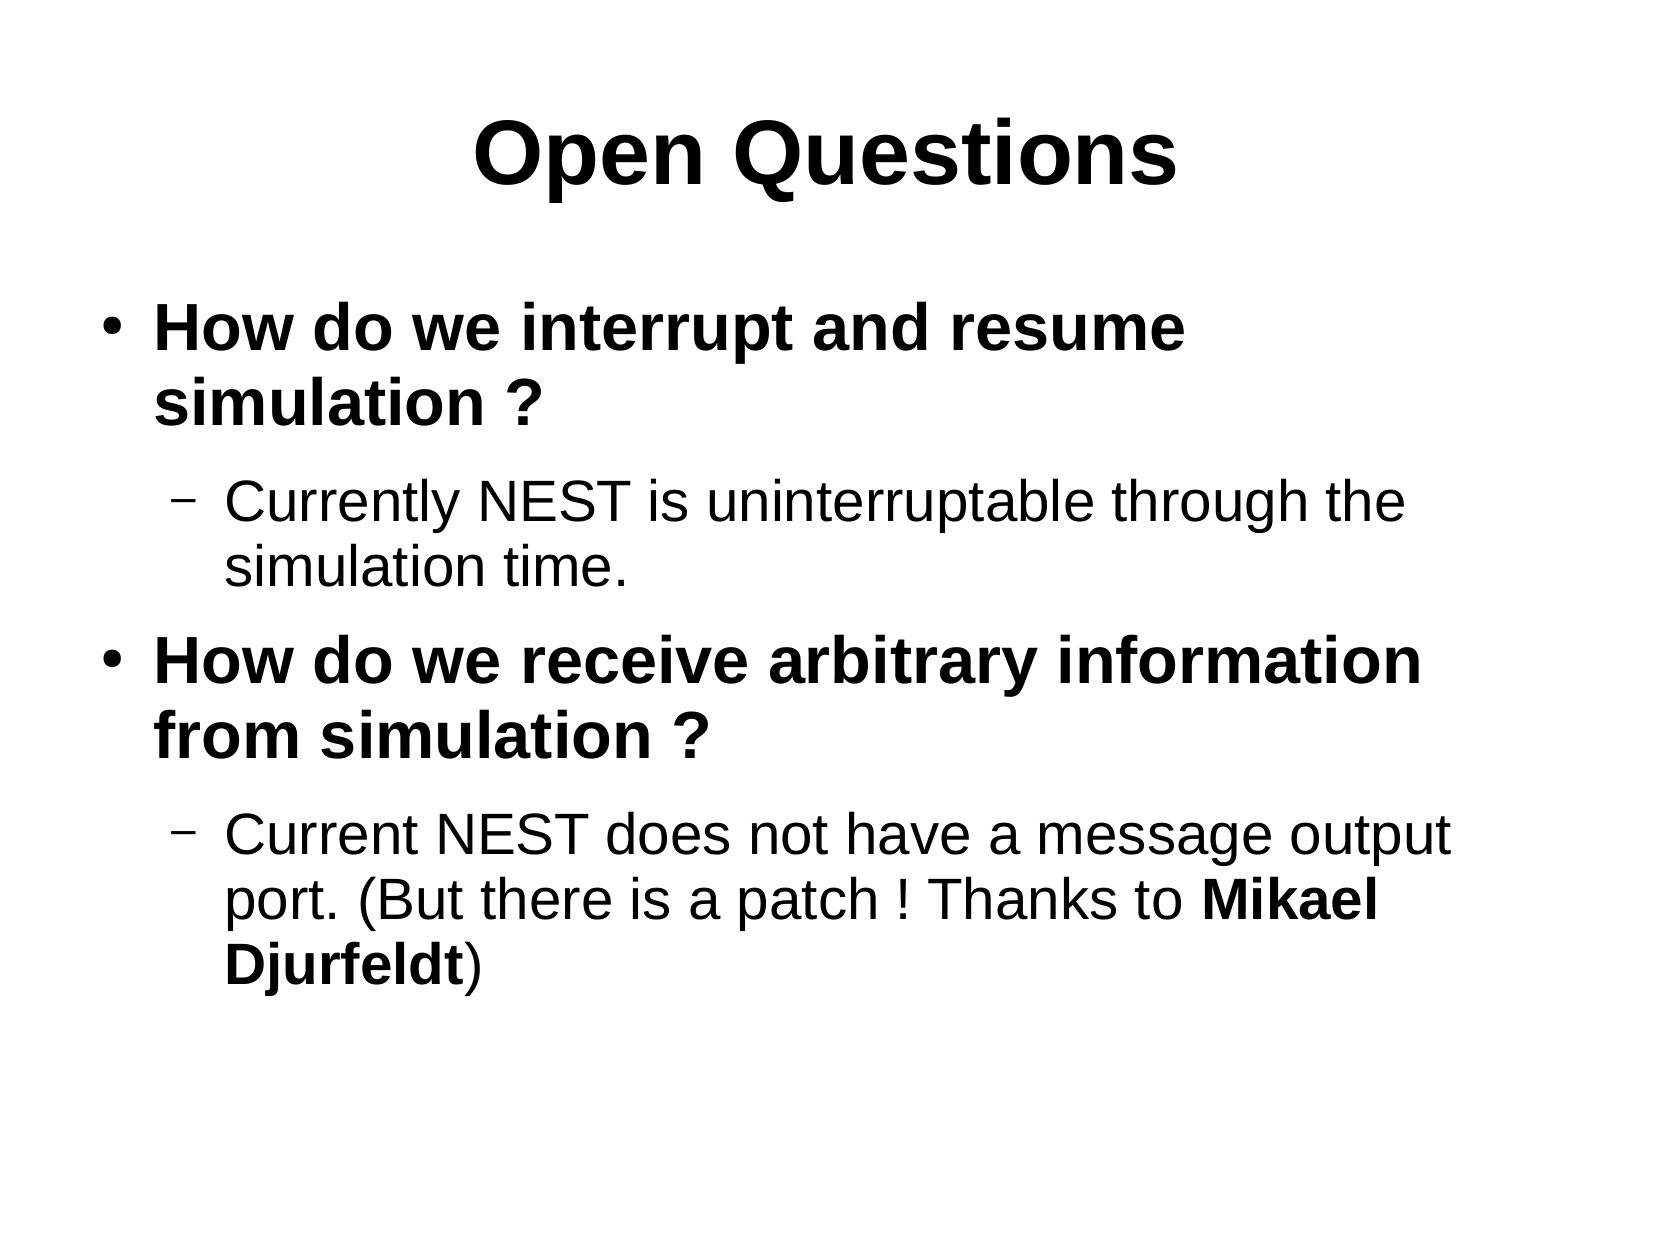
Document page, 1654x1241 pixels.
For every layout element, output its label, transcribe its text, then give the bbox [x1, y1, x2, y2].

list How do we interrupt and resume simulation ? Currently NEST is uninterruptable through the simulation time. How do we receive arbitrary information from simulation ? Current NEST does not have a message output port. (But there is a patch ! Thanks to Mikael Djurfeldt) [82, 290, 1571, 1010]
title Open Questions [82, 49, 1571, 257]
